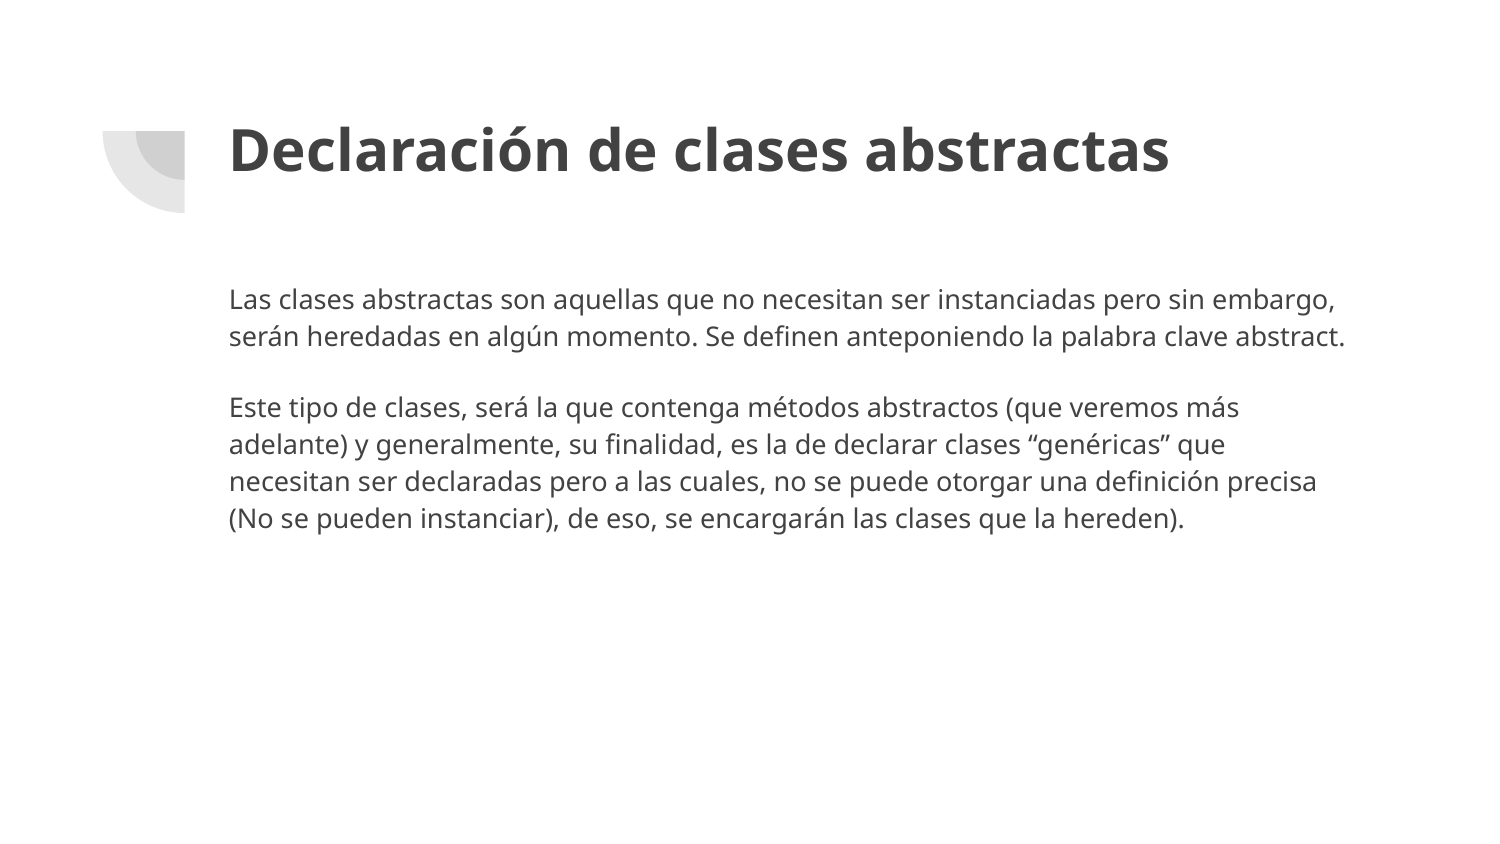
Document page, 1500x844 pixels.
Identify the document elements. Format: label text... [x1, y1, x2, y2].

title Declaración de clases abstractas [213, 98, 1368, 262]
list Las clases abstractas son aquellas que no necesitan ser instanciadas pero sin embargo, serán heredadas en algún momento. Se definen anteponiendo la palabra clave abstract. Este tipo de clases, será la que contenga métodos abstractos (que veremos más adelante) y generalmente, su finalidad, es la de declarar clases “genéricas” que necesitan ser declaradas pero a las cuales, no se puede otorgar una definición precisa (No se pueden instanciar), de eso, se encargarán las clases que la hereden). [213, 262, 1368, 680]
